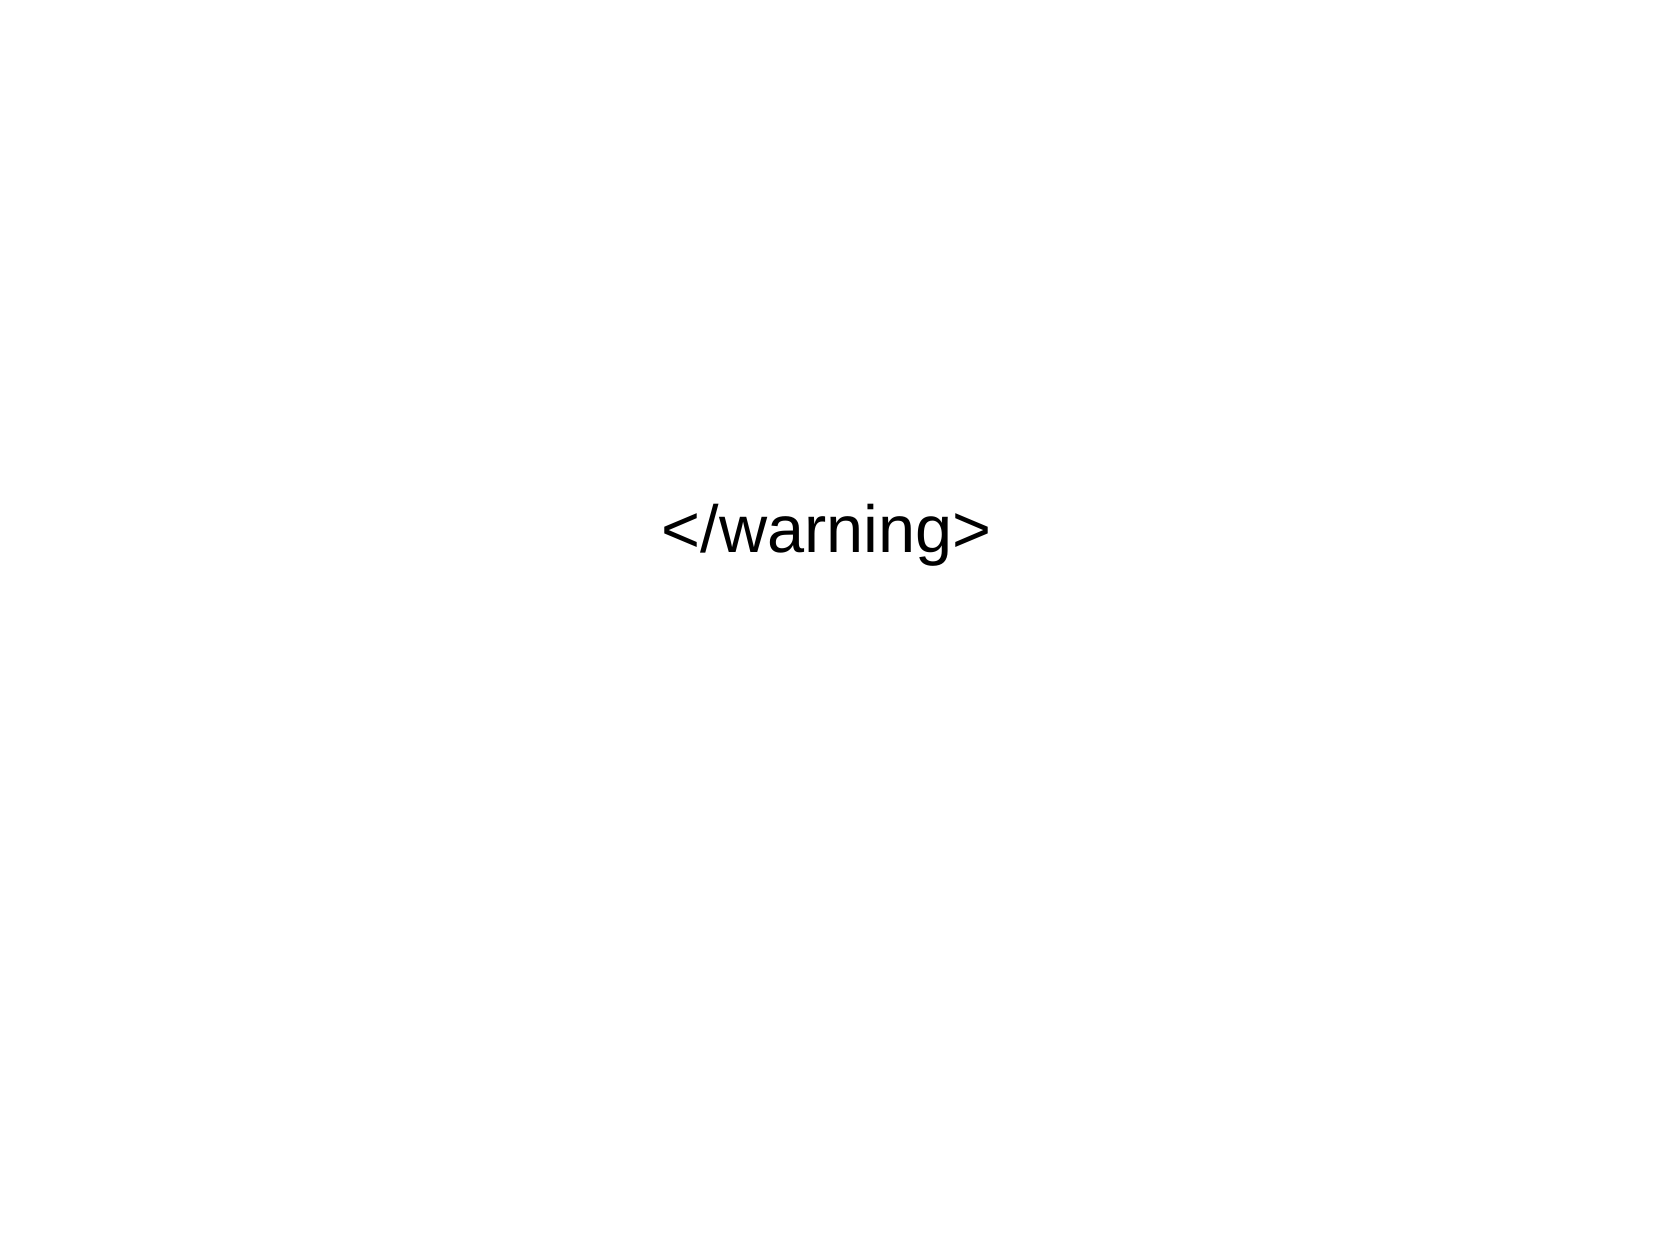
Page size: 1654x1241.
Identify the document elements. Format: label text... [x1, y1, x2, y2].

subtitle </warning> [82, 49, 1571, 1010]
